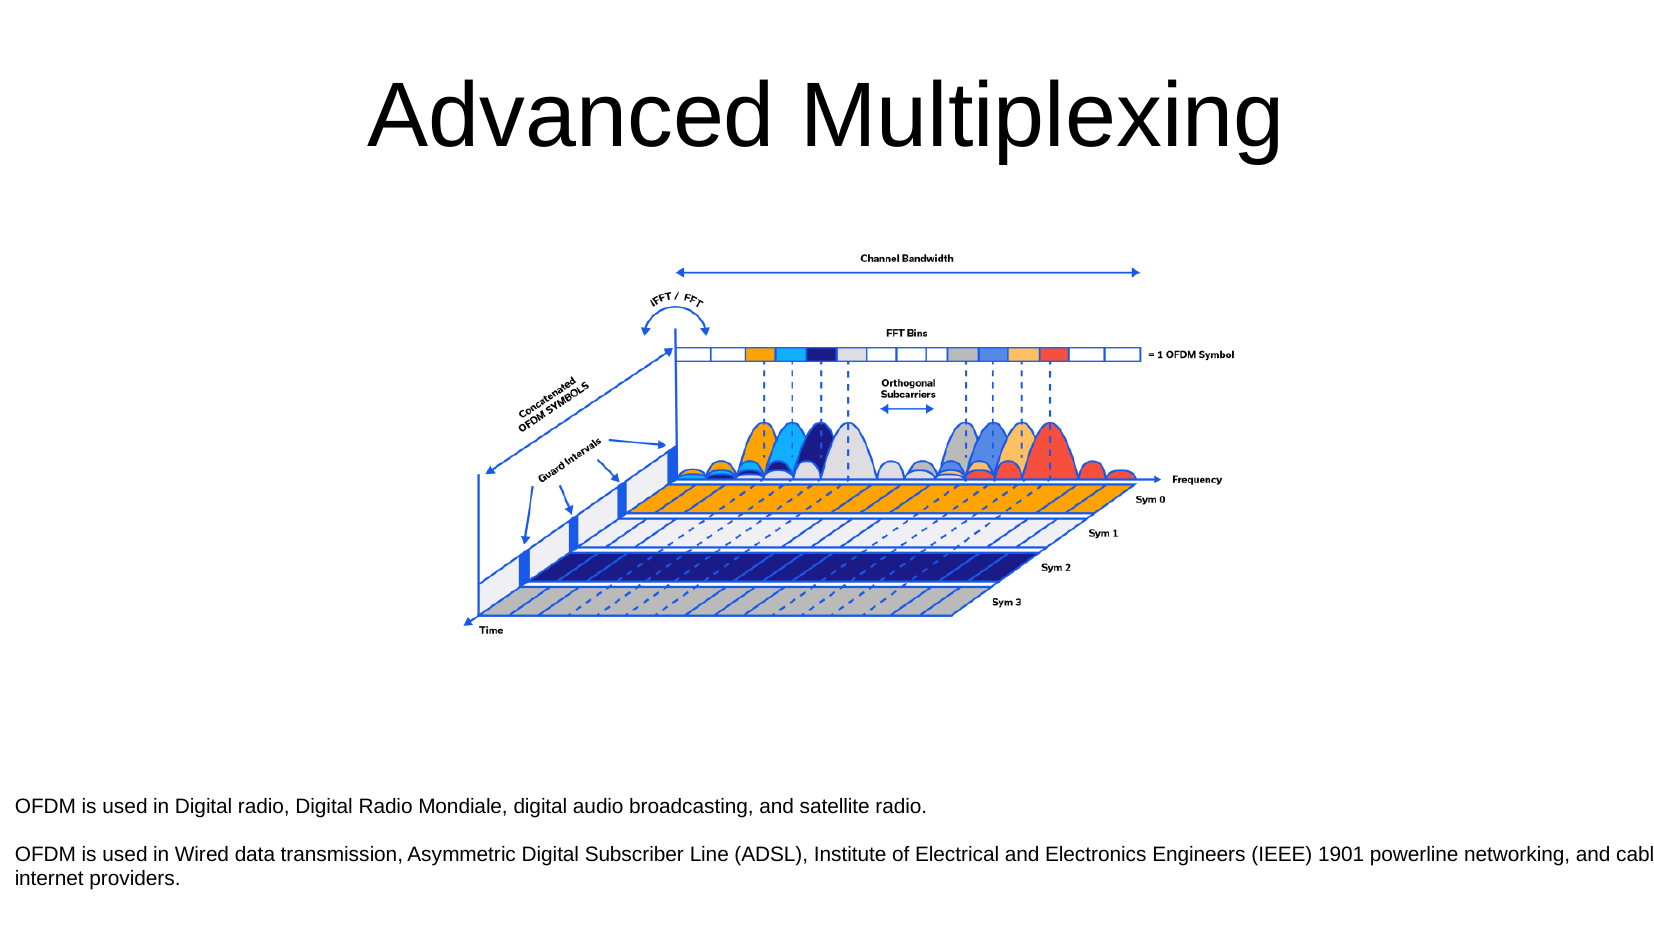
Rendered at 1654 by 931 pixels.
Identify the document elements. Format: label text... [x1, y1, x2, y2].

text_box OFDM is used in Digital radio, Digital Radio Mondiale, digital audio broadcasting, and satellite radio. OFDM is used in Wired data transmission, Asymmetric Digital Subscriber Line (ADSL), Institute of Electrical and Electronics Engineers (IEEE) 1901 powerline networking, and cable internet providers. [0, 787, 1654, 931]
picture [423, 193, 1276, 706]
title Advanced Multiplexing [82, 37, 1571, 193]
